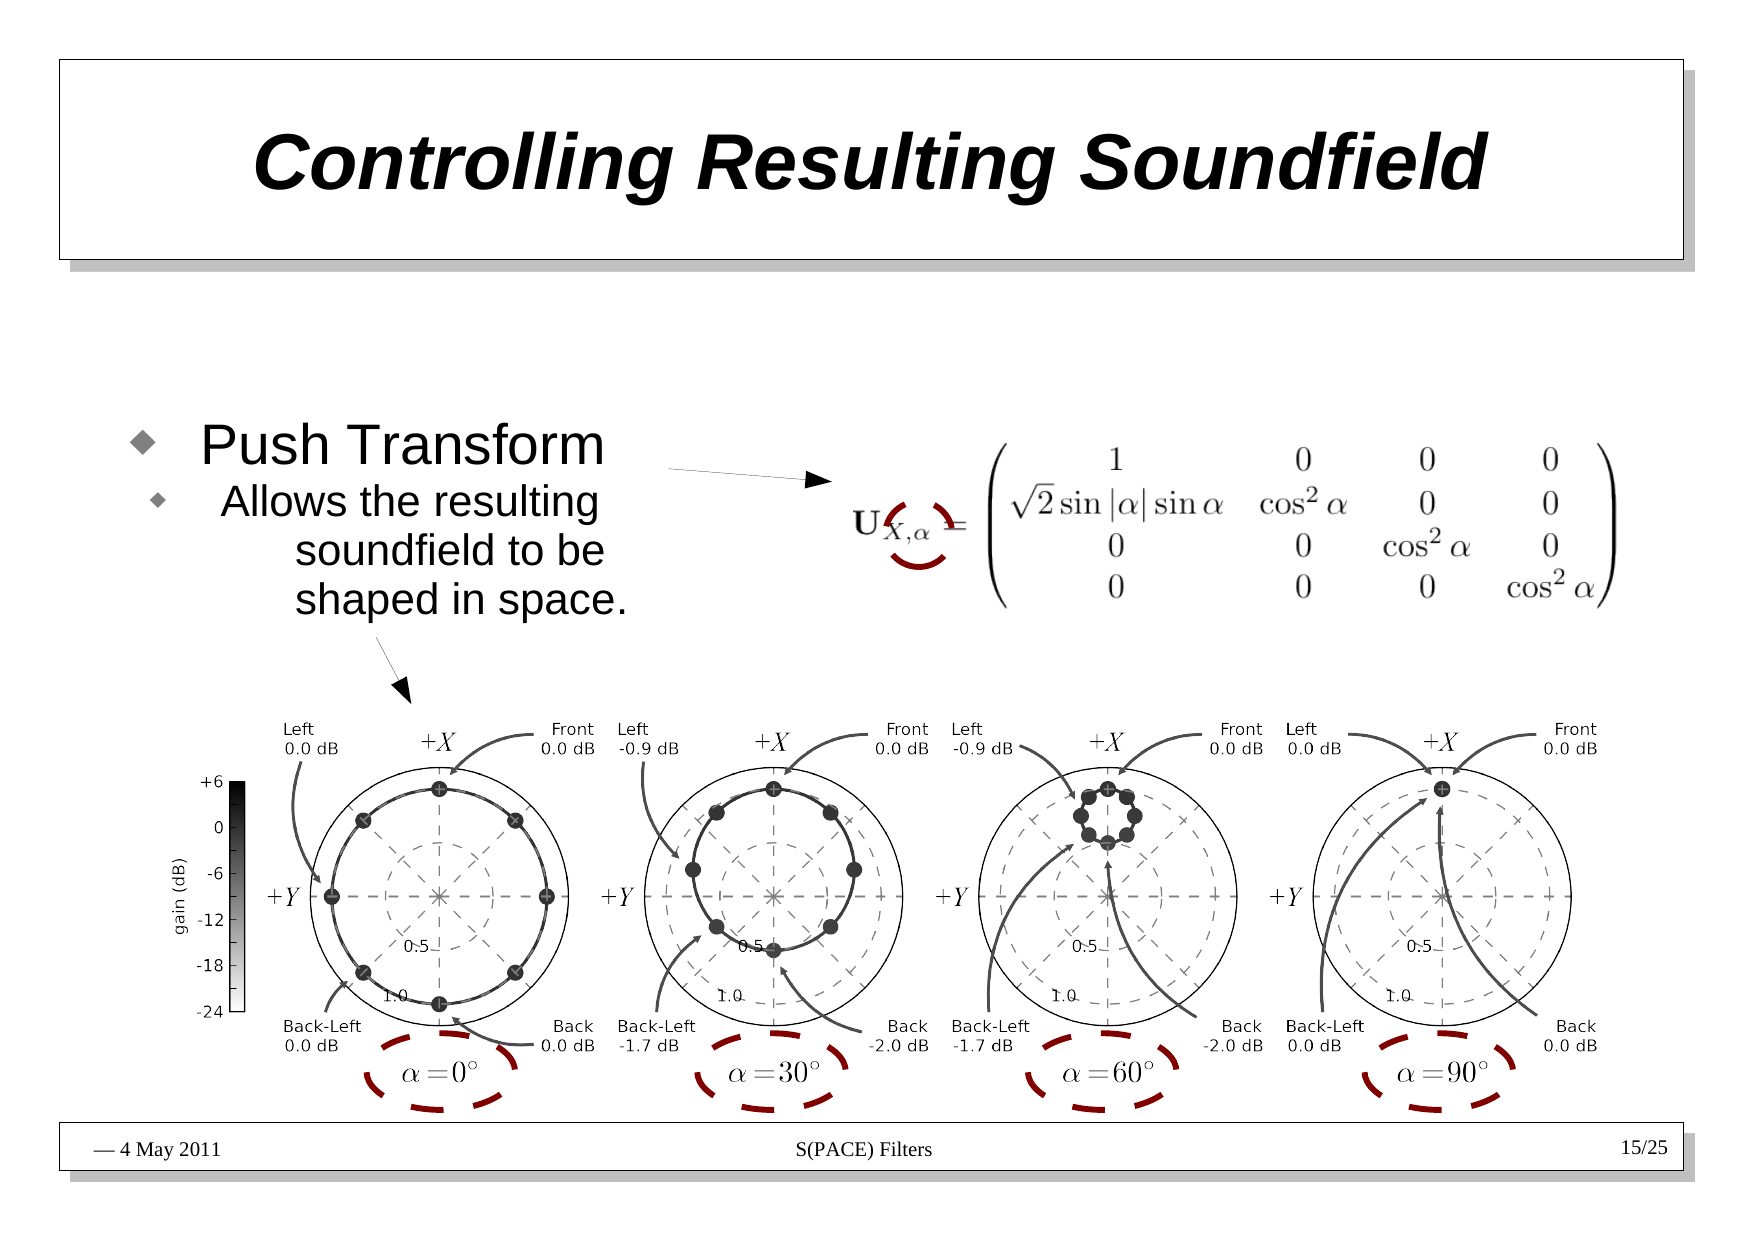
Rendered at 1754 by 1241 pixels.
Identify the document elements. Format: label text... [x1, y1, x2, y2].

picture [142, 705, 1619, 1088]
list Push Transform Allows the resulting soundfield to be shaped in space. [118, 413, 762, 710]
picture [853, 442, 1617, 609]
title Controlling Resulting Soundfield [59, 59, 1684, 266]
